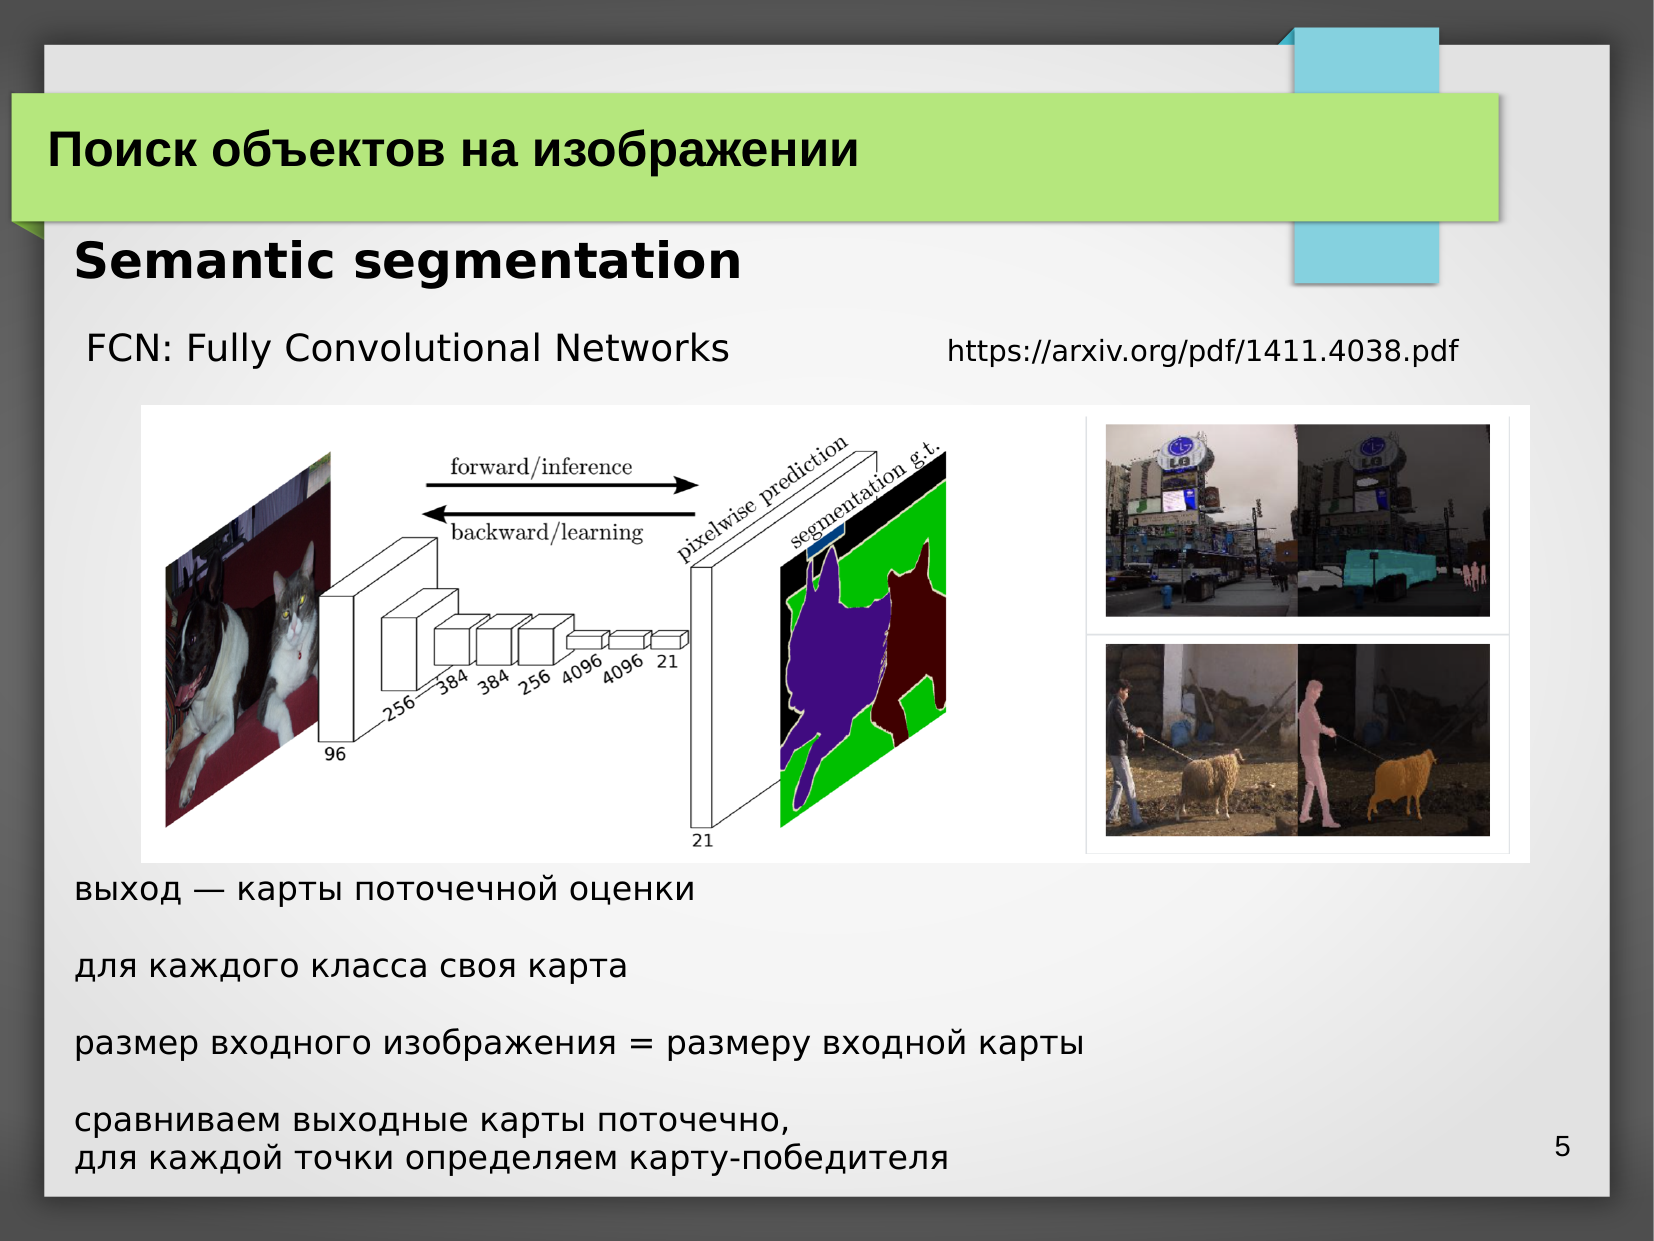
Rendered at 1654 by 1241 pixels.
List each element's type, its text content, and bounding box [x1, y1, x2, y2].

text_box Semantic segmentation [59, 224, 1063, 319]
title Поиск объектов на изображении [47, 120, 1004, 177]
text_box выход — карты поточечной оценки для каждого класса своя карта размер входного изображения = размеру входной карты сравниваем выходные карты поточечно, для каждой точки определяем карту-победителя [59, 862, 1170, 1188]
text_box FCN: Fully Convolutional Networks https://arxiv.org/pdf/1411.4038.pdf [70, 318, 1548, 412]
picture [0, 0, 1654, 1241]
